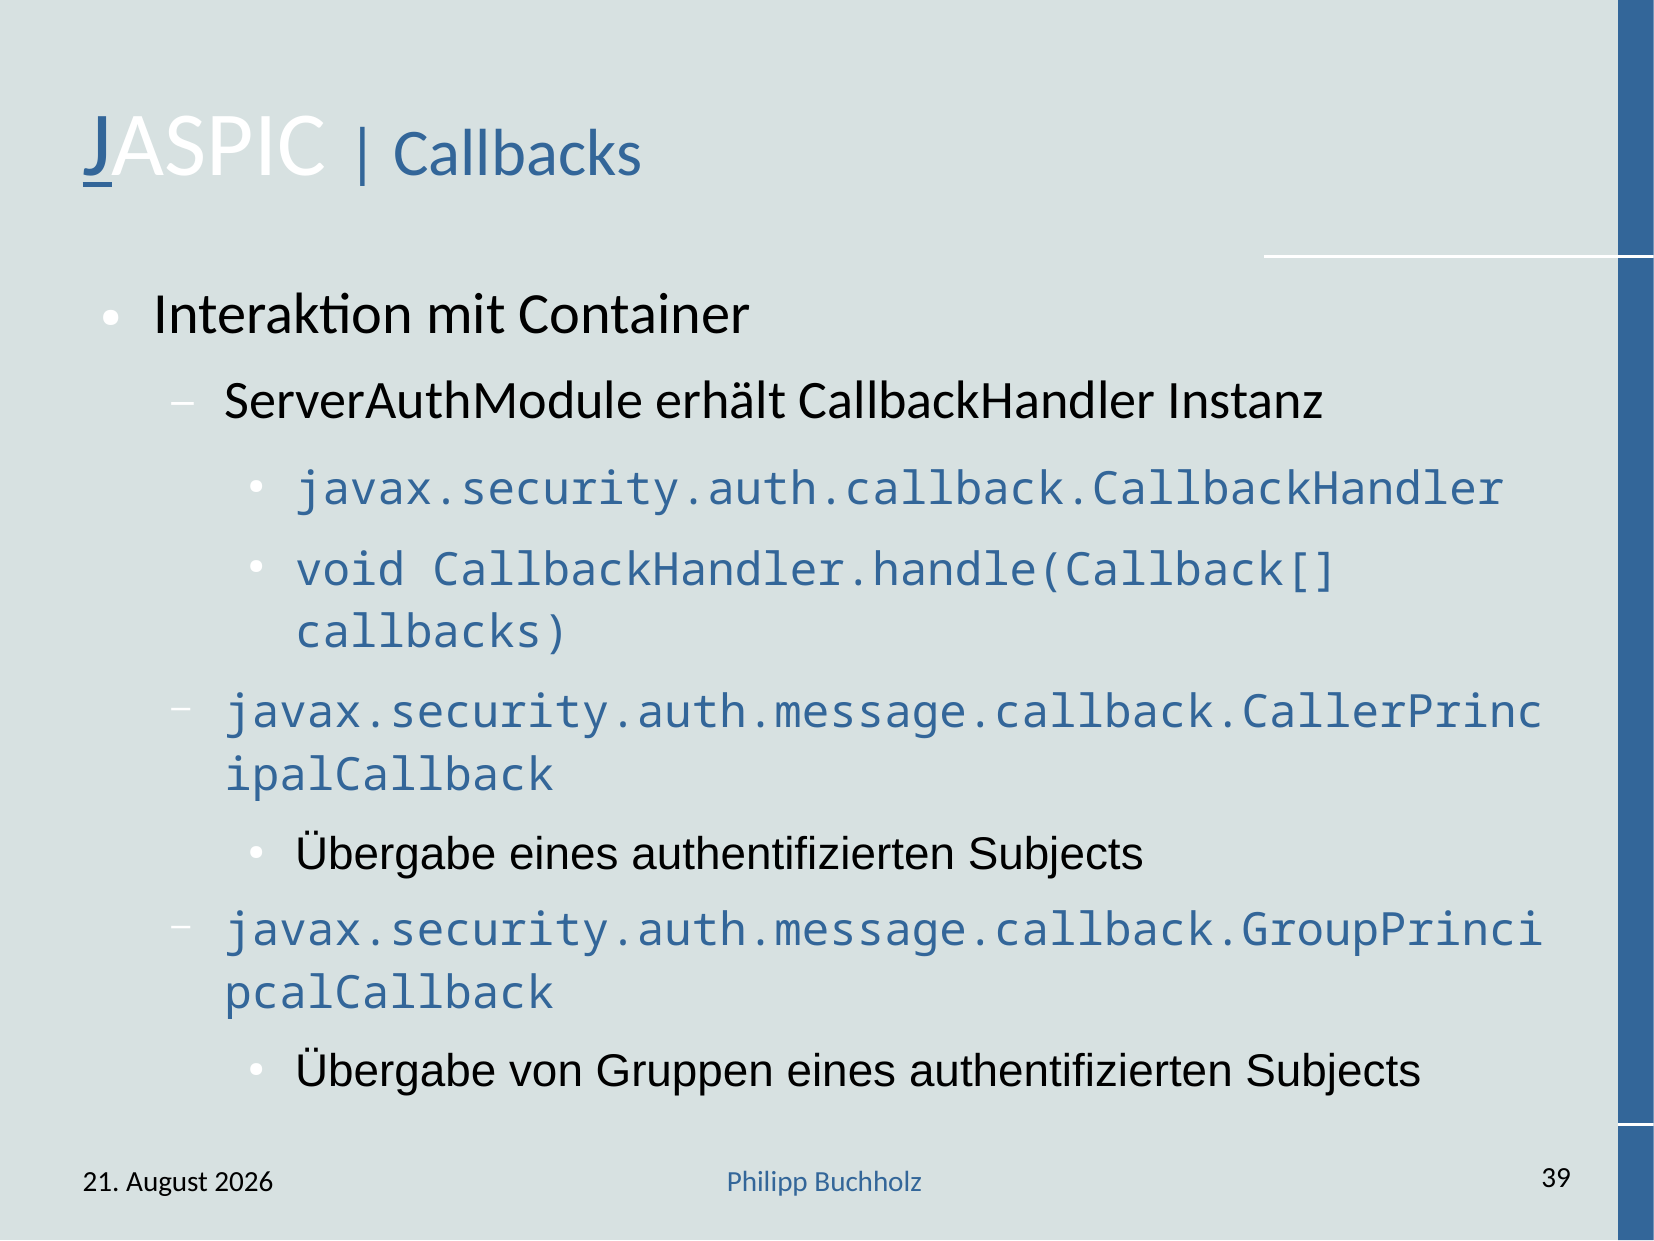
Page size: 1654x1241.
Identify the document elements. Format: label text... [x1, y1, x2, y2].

list Interaktion mit Container ServerAuthModule erhält CallbackHandler Instanz javax.security.auth.callback.CallbackHandler void CallbackHandler.handle(Callback[] callbacks) javax.security.auth.message.callback.CallerPrincipalCallback Übergabe eines authentifizierten Subjects javax.security.auth.message.callback.GroupPrincipcalCallback Übergabe von Gruppen eines authentifizierten Subjects [82, 290, 1571, 1109]
title JASPIC | Callbacks [82, 40, 1571, 266]
